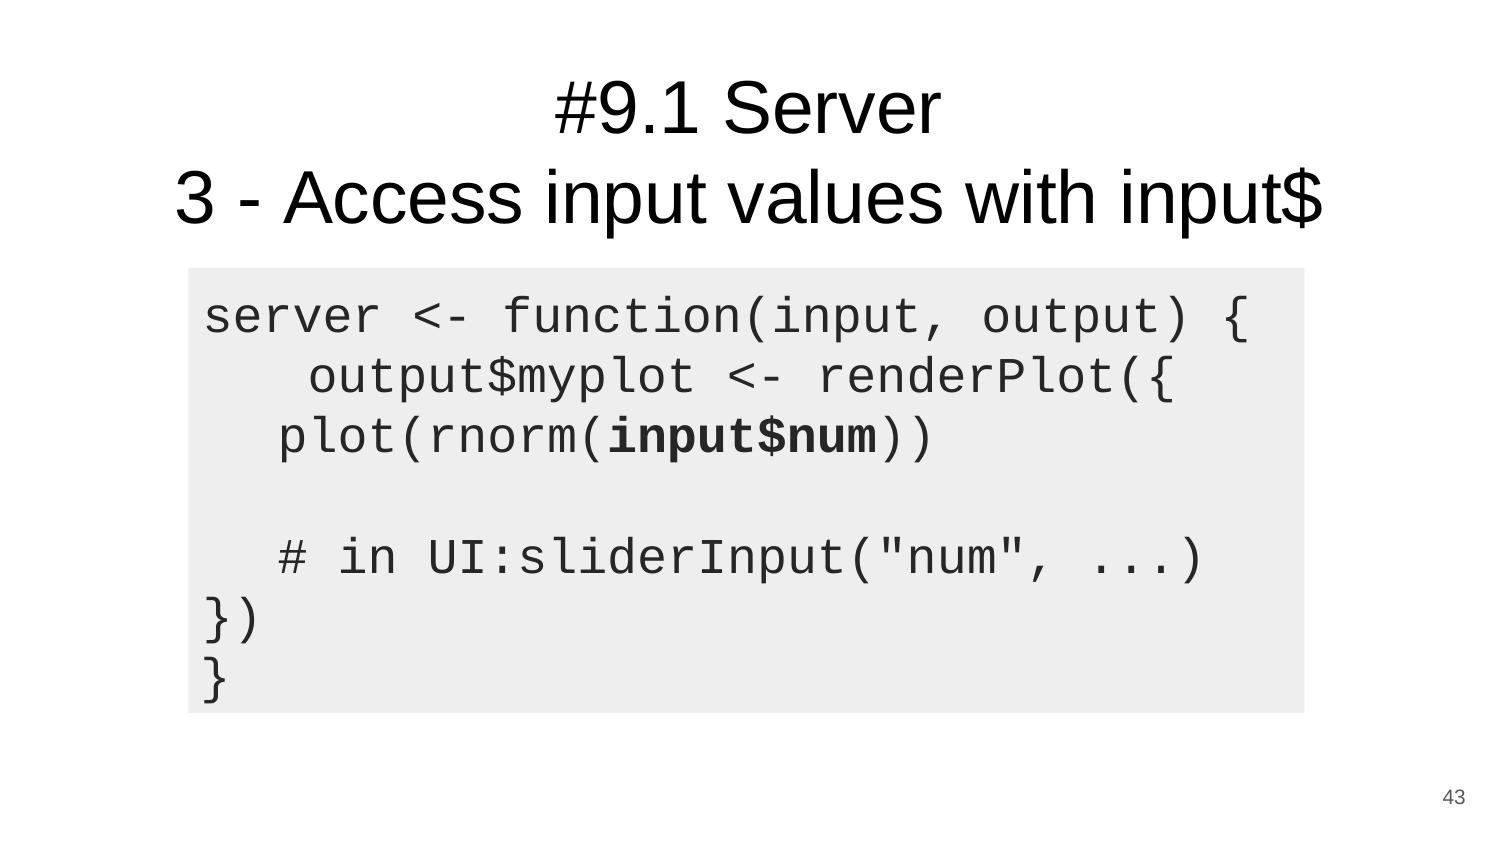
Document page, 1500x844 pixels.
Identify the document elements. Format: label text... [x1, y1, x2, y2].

text_box server <- function(input, output) { output$myplot <- renderPlot({ plot(rnorm(input$num)) # in UI:sliderInput("num", ...) }) } [200, 277, 1285, 704]
title #9.1 Server 3 - Access input values with input$ [172, 56, 1326, 240]
slide_number <number> [1438, 783, 1470, 844]
text_box [188, 267, 1305, 714]
